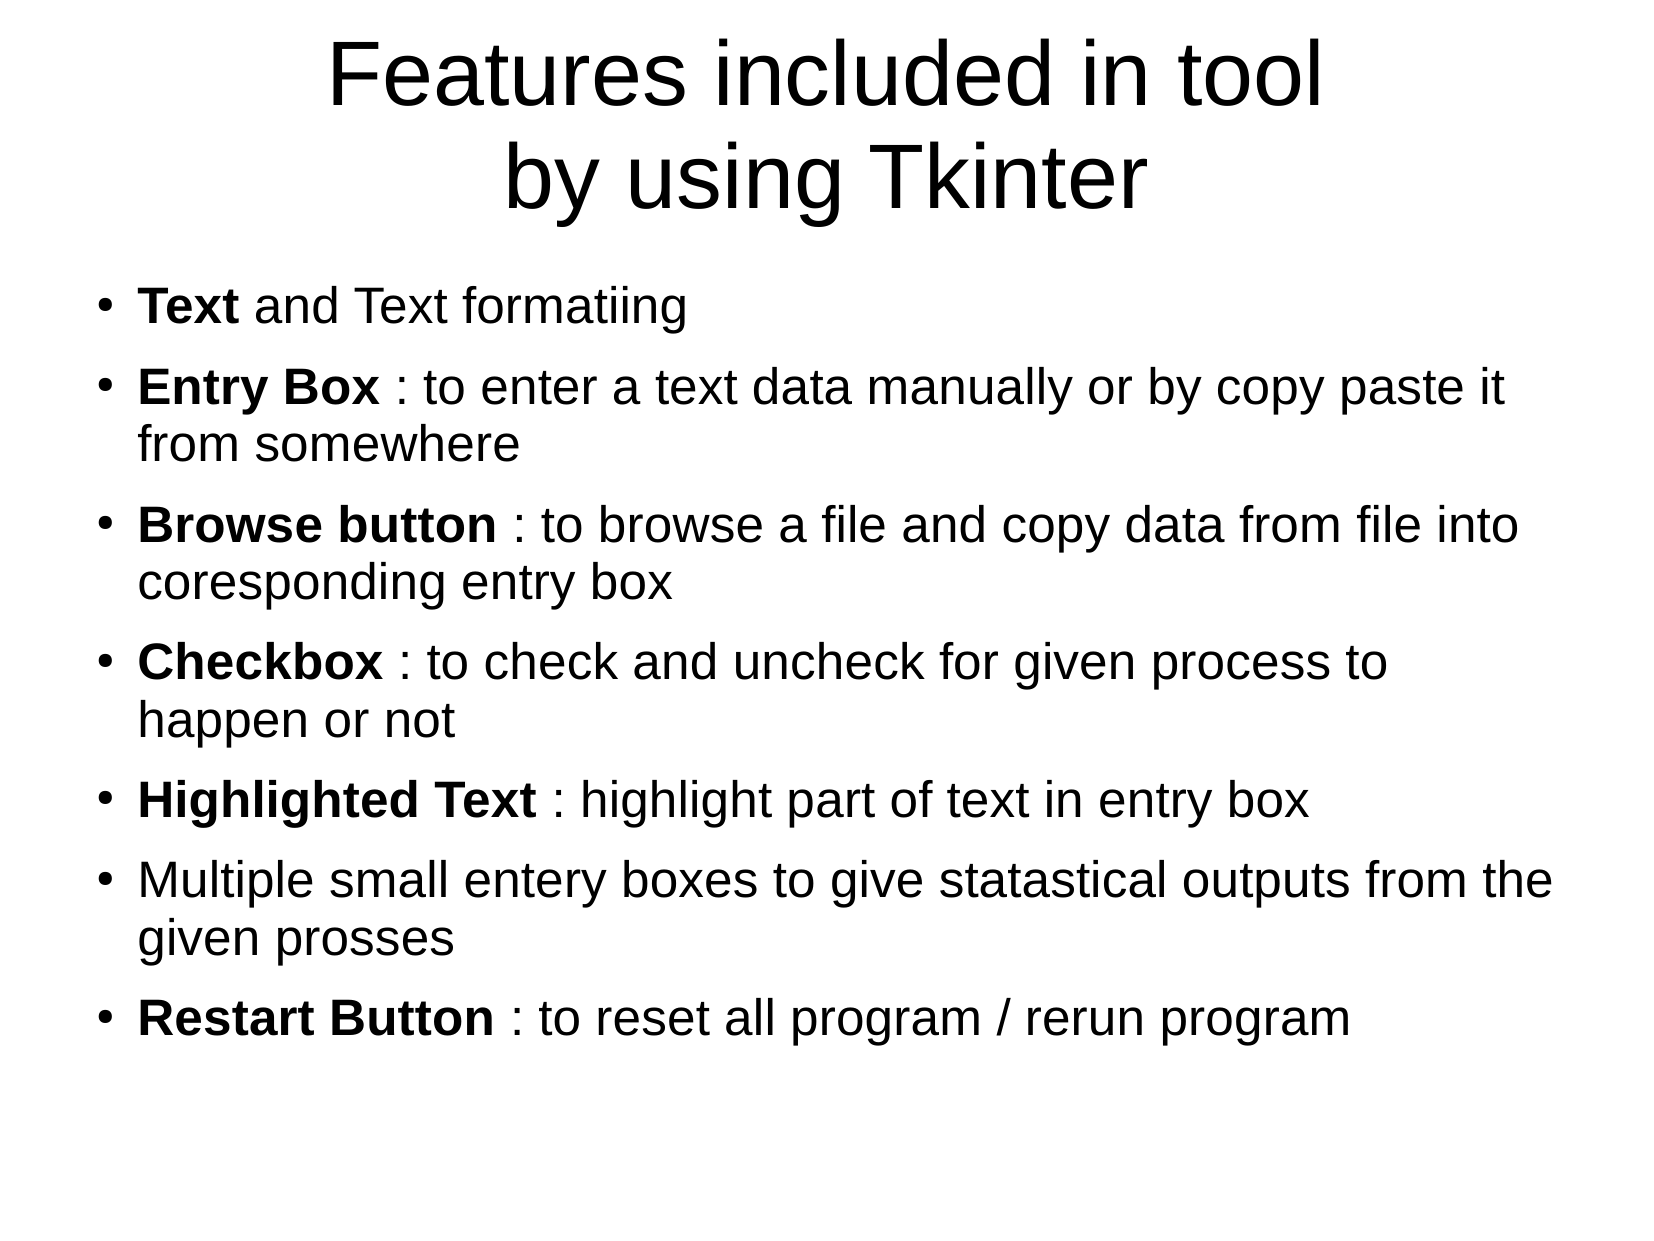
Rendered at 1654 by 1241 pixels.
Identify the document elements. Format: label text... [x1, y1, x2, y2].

list Text and Text formatiing Entry Box : to enter a text data manually or by copy paste it from somewhere Browse button : to browse a file and copy data from file into coresponding entry box Checkbox : to check and uncheck for given process to happen or not Highlighted Text : highlight part of text in entry box Multiple small entery boxes to give statastical outputs from the given prosses Restart Button : to reset all program / rerun program [82, 277, 1571, 1052]
title Features included in tool by using Tkinter [82, 22, 1571, 228]
